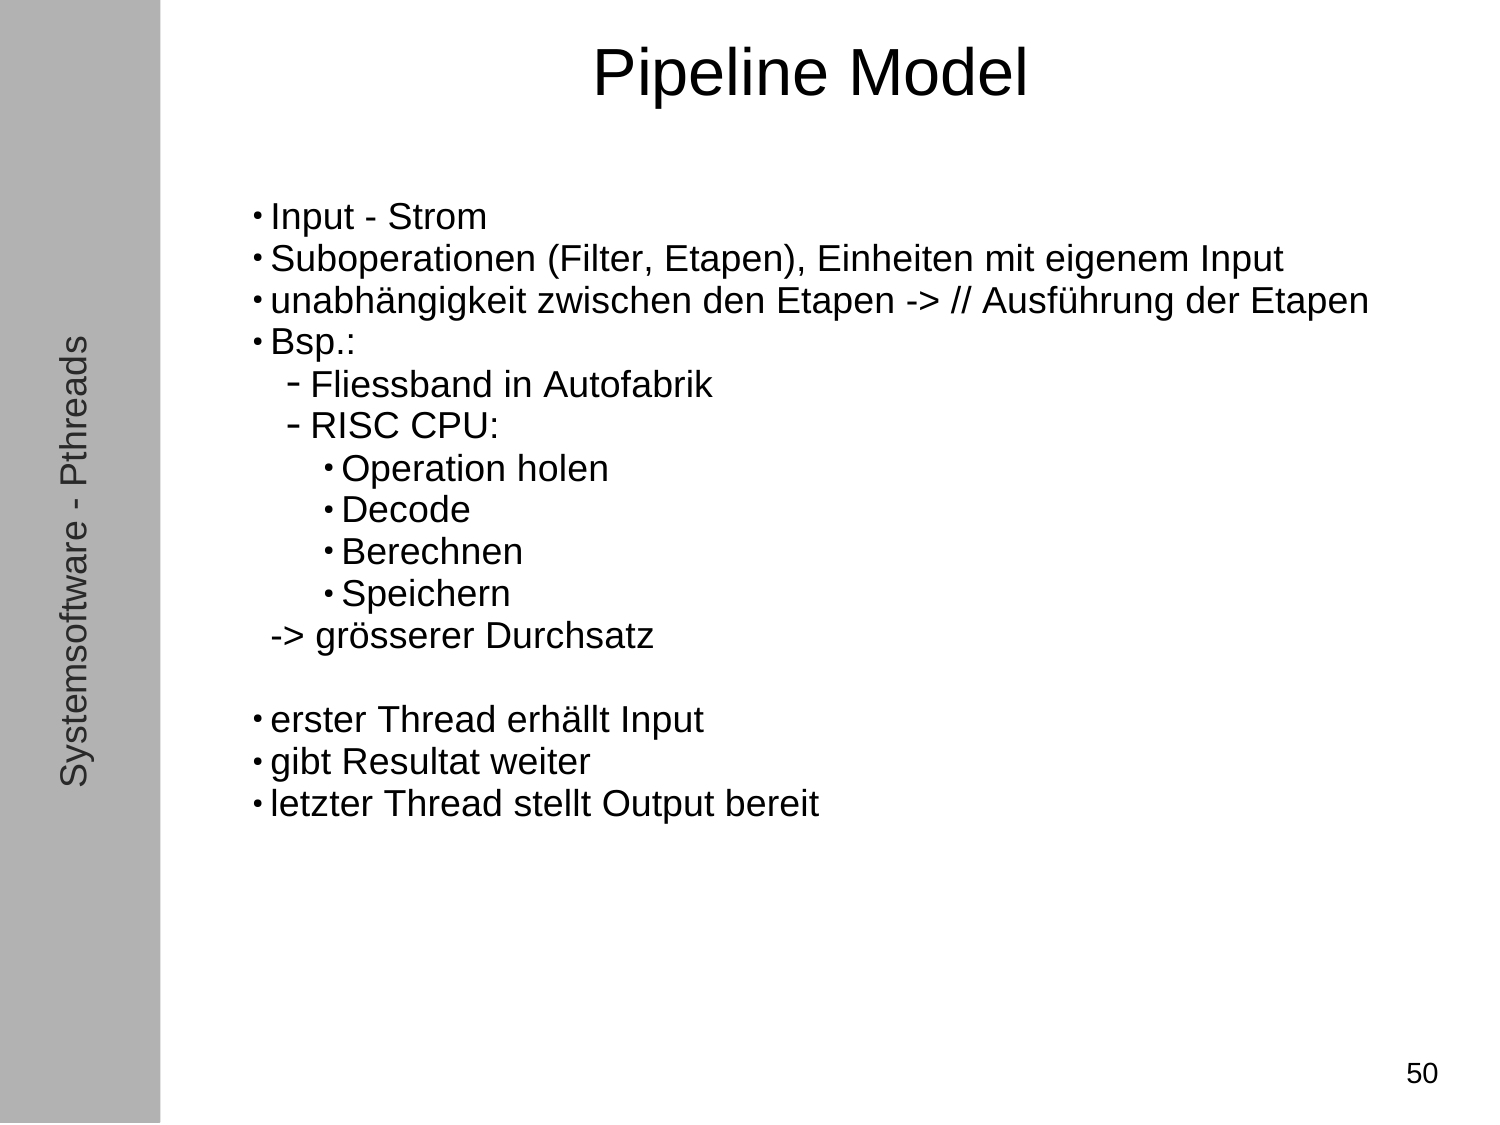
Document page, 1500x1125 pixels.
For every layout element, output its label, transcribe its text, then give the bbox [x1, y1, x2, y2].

text_box Pipeline Model [554, 27, 1069, 123]
text_box Input - Strom Suboperationen (Filter, Etapen), Einheiten mit eigenem Input unabhängigkeit zwischen den Etapen -> // Ausführung der Etapen Bsp.: Fliessband in Autofabrik RISC CPU: Operation holen Decode Berechnen Speichern -> grösserer Durchsatz erster Thread erhällt Input gibt Resultat weiter letzter Thread stellt Output bereit [237, 187, 1448, 943]
text_box <number> [1406, 1057, 1500, 1106]
text_box Systemsoftware - Pthreads [47, 1, 121, 1124]
text_box [0, 0, 160, 1123]
